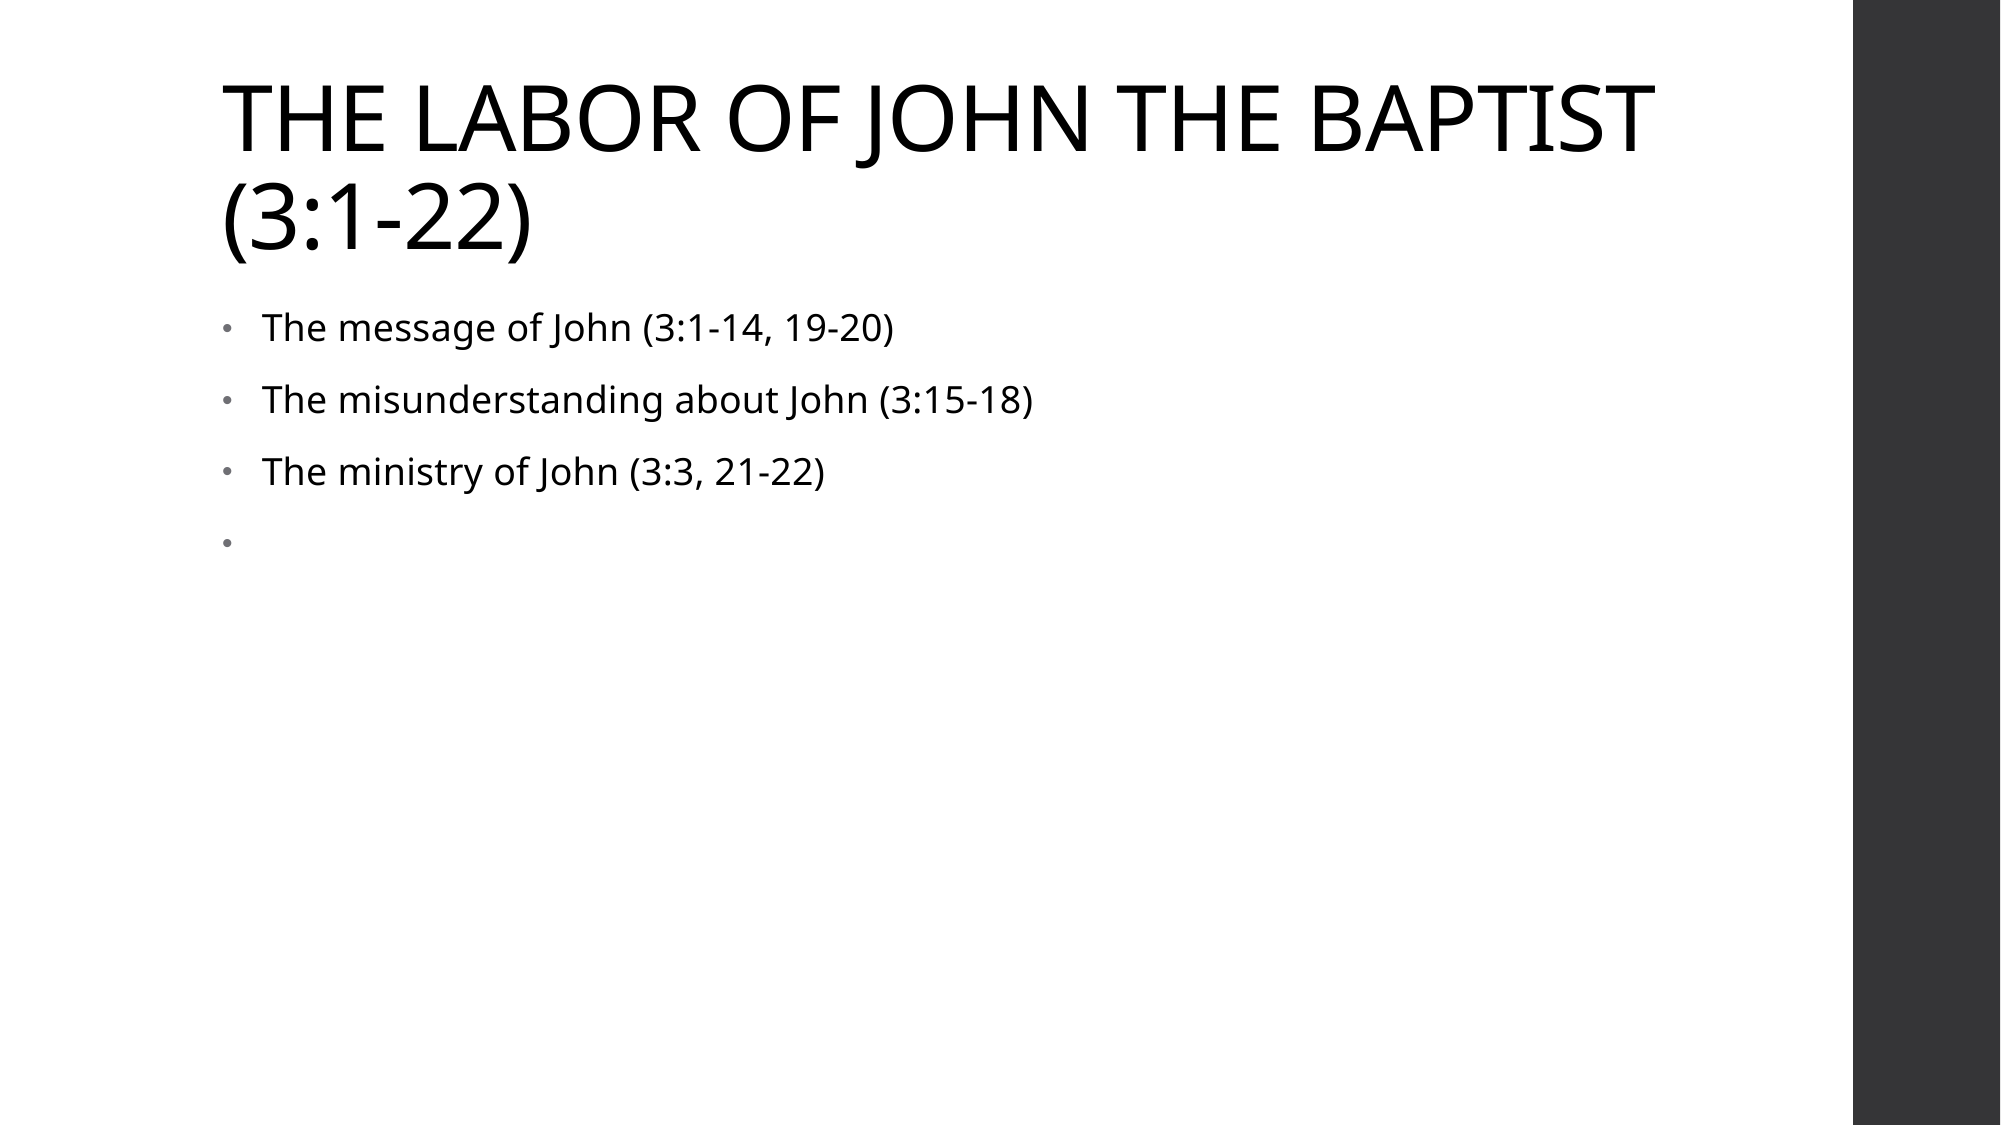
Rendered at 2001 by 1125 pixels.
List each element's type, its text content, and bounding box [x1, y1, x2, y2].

list The message of John (3:1-14, 19-20) The misunderstanding about John (3:15-18) The ministry of John (3:3, 21-22) [206, 299, 1617, 1014]
title THE LABOR OF JOHN THE BAPTIST (3:1-22) [206, 60, 1797, 278]
